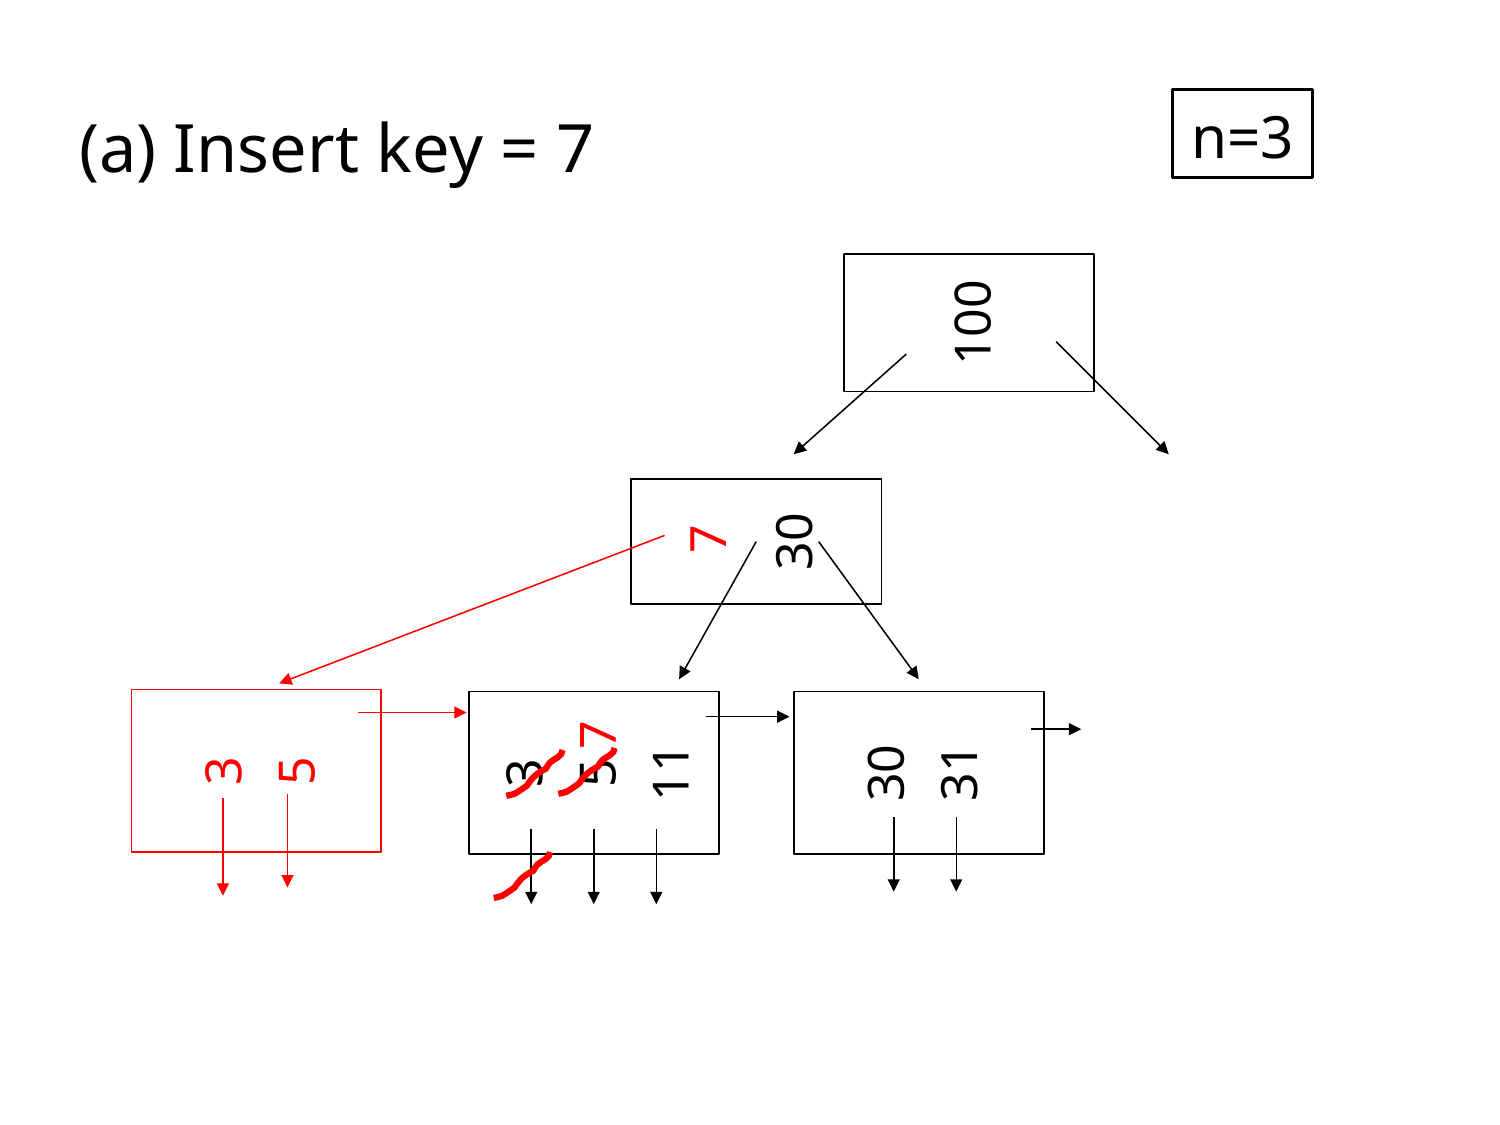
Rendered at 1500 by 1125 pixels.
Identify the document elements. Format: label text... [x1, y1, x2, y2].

list (a) Insert key = 7 [64, 87, 1340, 186]
text_box 100 [843, 254, 1094, 392]
text_box 3 5 11 [468, 691, 719, 855]
text_box n=3 [1172, 89, 1313, 178]
text_box 7 [556, 706, 632, 765]
text_box 3 5 [131, 689, 382, 853]
text_box 7 [666, 510, 742, 569]
text_box 30 [631, 479, 882, 605]
text_box 30 31 [793, 691, 1044, 855]
